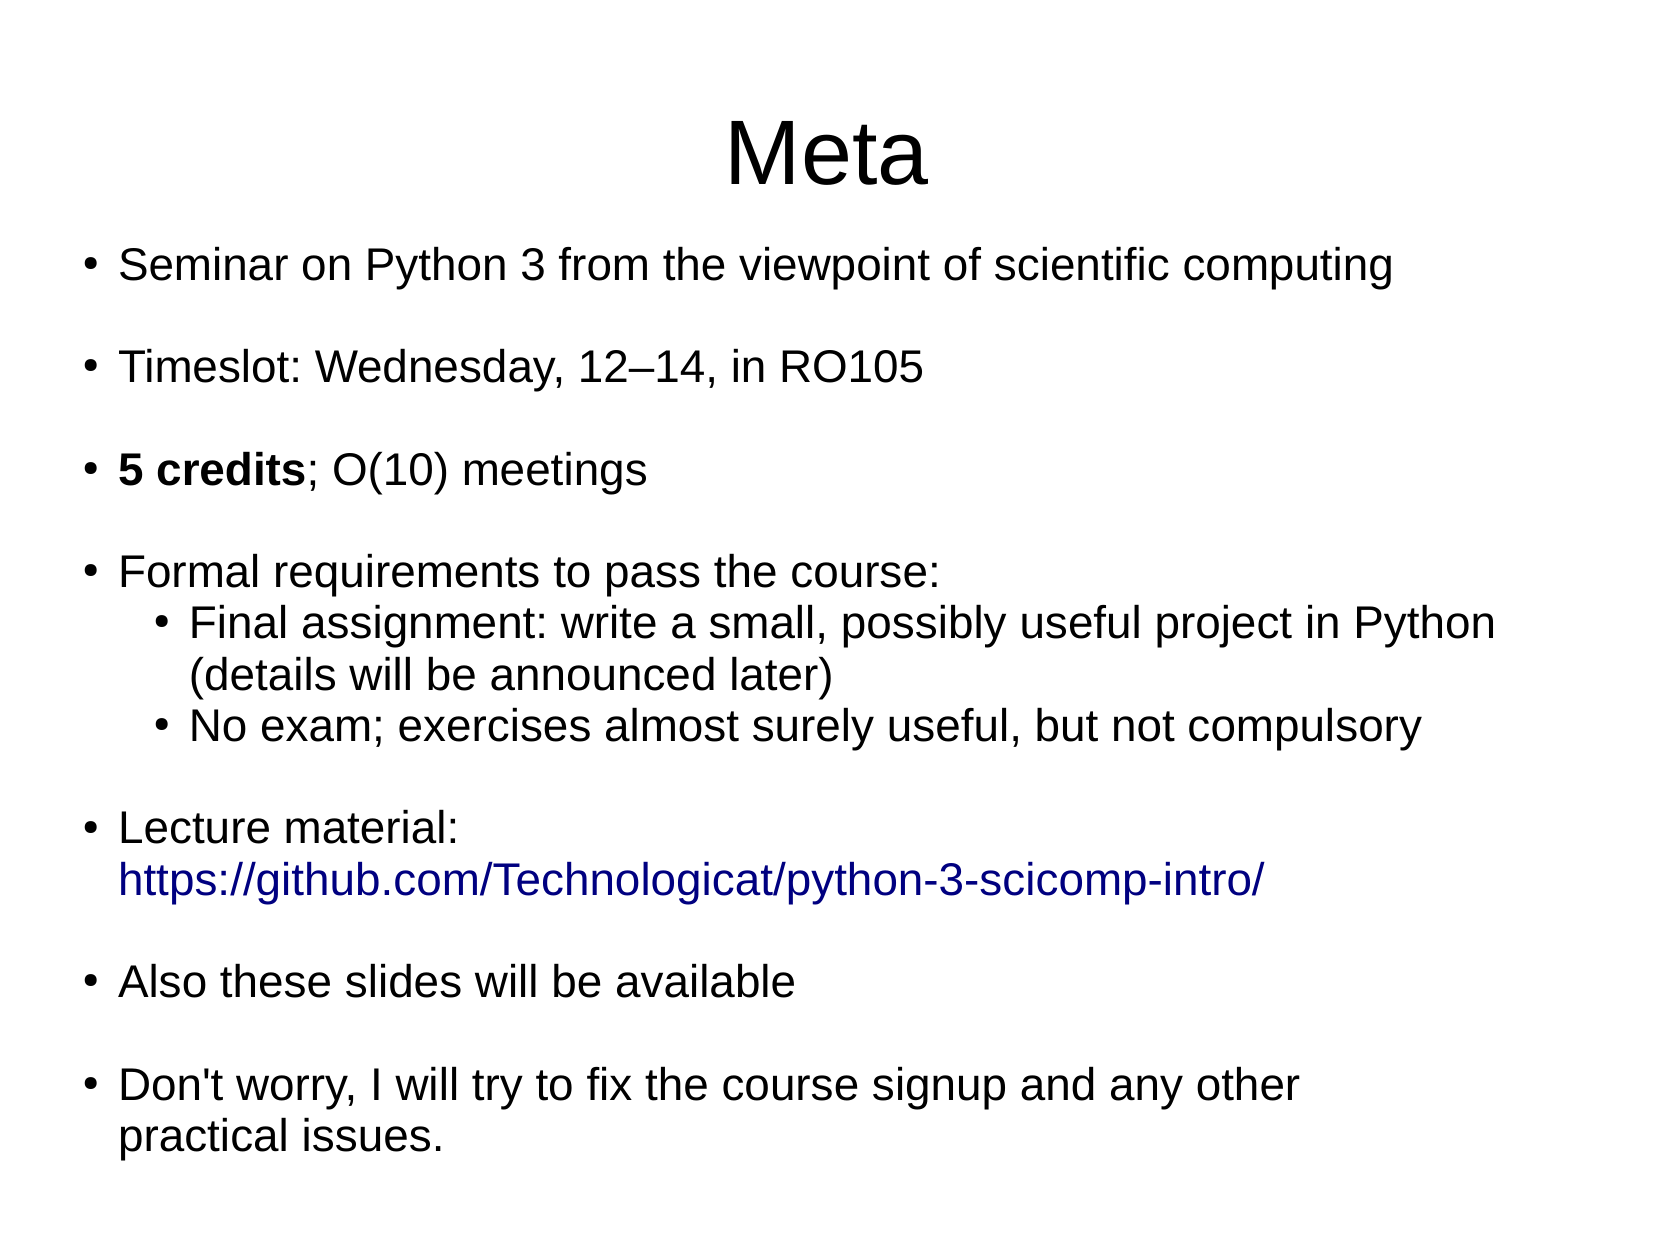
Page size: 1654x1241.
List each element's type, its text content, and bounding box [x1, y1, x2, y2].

subtitle Seminar on Python 3 from the viewpoint of scientific computing Timeslot: Wednesday, 12–14, in RO105 5 credits; O(10) meetings Formal requirements to pass the course: Final assignment: write a small, possibly useful project in Python (details will be announced later) No exam; exercises almost surely useful, but not compulsory Lecture material: https://github.com/Technologicat/python-3-scicomp-intro/ Also these slides will be available Don't worry, I will try to fix the course signup and any other practical issues. [82, 213, 1571, 1187]
title Meta [82, 49, 1571, 213]
